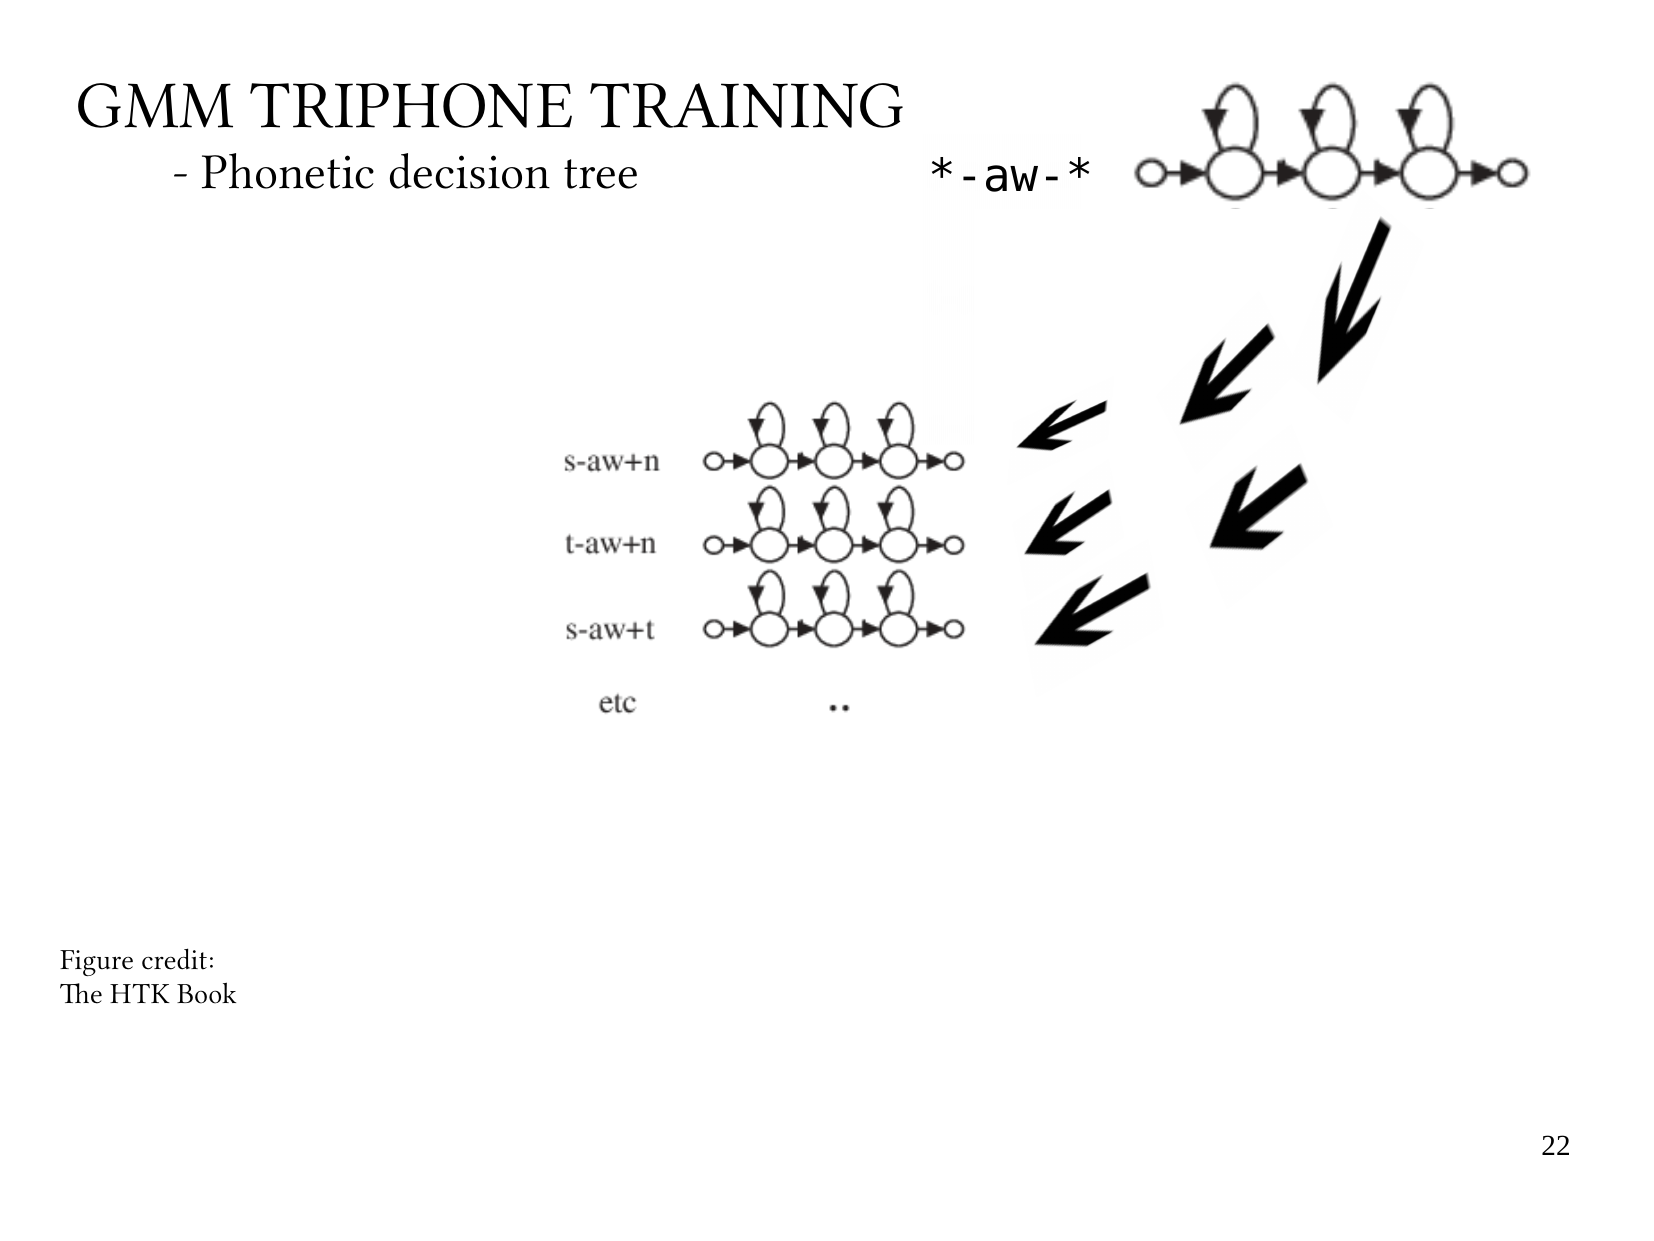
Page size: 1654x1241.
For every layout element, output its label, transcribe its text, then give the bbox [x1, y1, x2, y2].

picture [435, 0, 1654, 796]
text_box *-aw-* [913, 141, 1109, 211]
subtitle GMM TRIPHONE TRAINING - Phonetic decision tree - Baum-Welch re-estimation DNN TRAINING DNN TRAINING DNN TRAINING DNN TRAINING DNN TRAINING - Baum-Welch re-estimation Figure credit: The HTK Book DECODING [60, 67, 1549, 1221]
